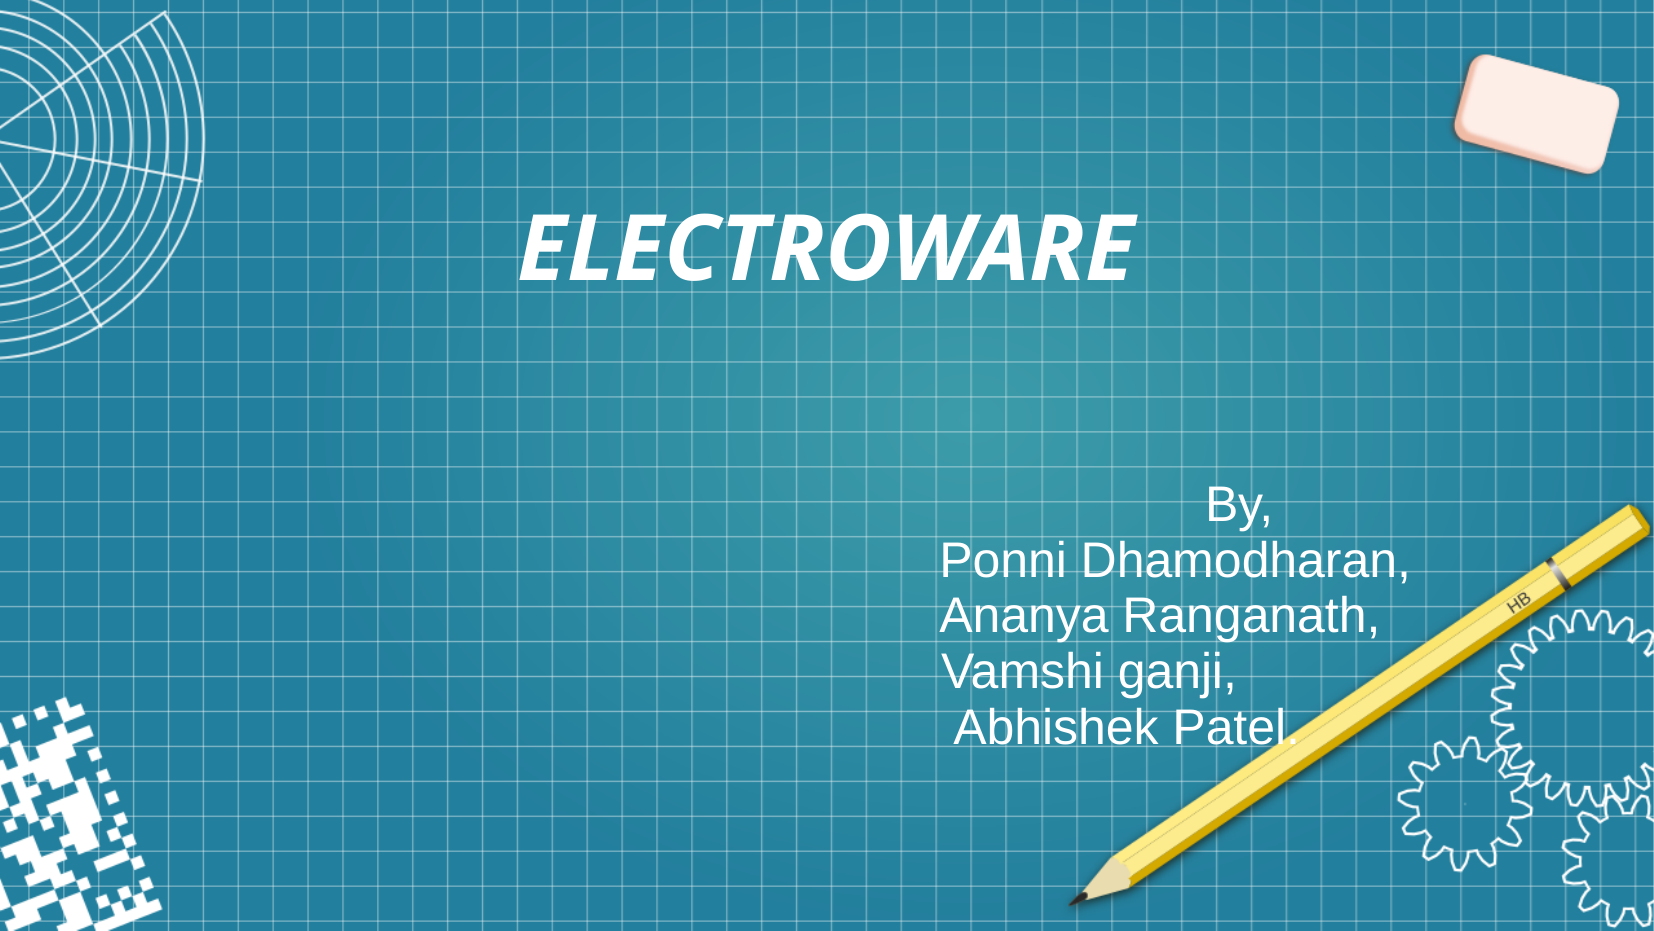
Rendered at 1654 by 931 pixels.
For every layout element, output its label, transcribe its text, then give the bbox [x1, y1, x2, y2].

subtitle By, Ponni Dhamodharan, Ananya Ranganath, Vamshi ganji, Abhishek Patel. [82, 389, 1571, 842]
title ELECTROWARE [82, 138, 1571, 352]
picture [0, 0, 1654, 931]
